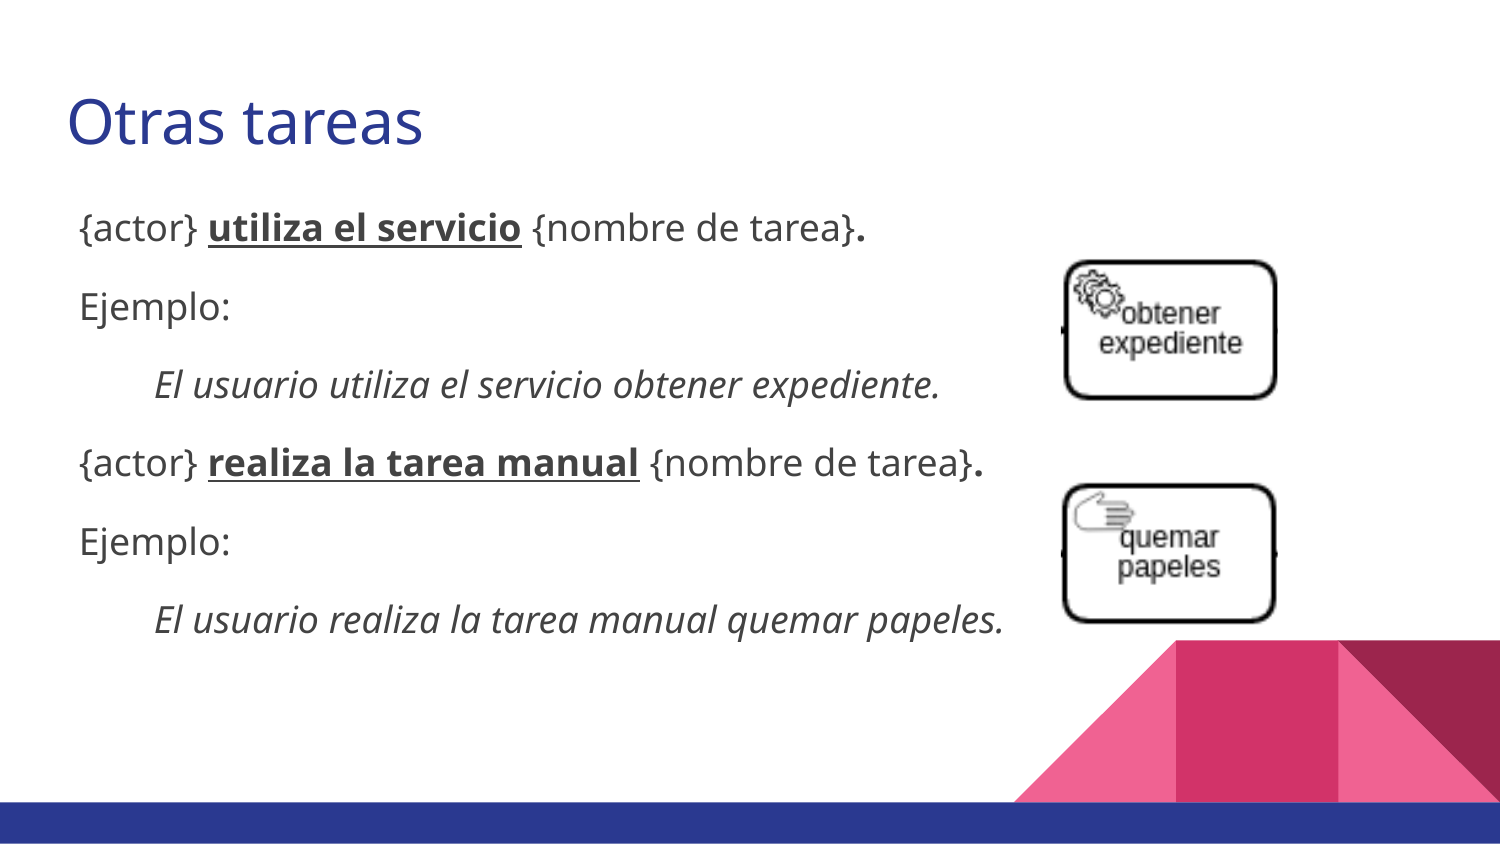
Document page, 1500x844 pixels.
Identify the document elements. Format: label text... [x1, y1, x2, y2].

picture [1060, 239, 1278, 420]
title Otras tareas [51, 67, 1449, 167]
picture [1060, 454, 1278, 635]
list {actor} utiliza el servicio {nombre de tarea}. Ejemplo: El usuario utiliza el servicio obtener expediente. {actor} realiza la tarea manual {nombre de tarea}. Ejemplo: El usuario realiza la tarea manual quemar papeles. [63, 189, 1462, 737]
